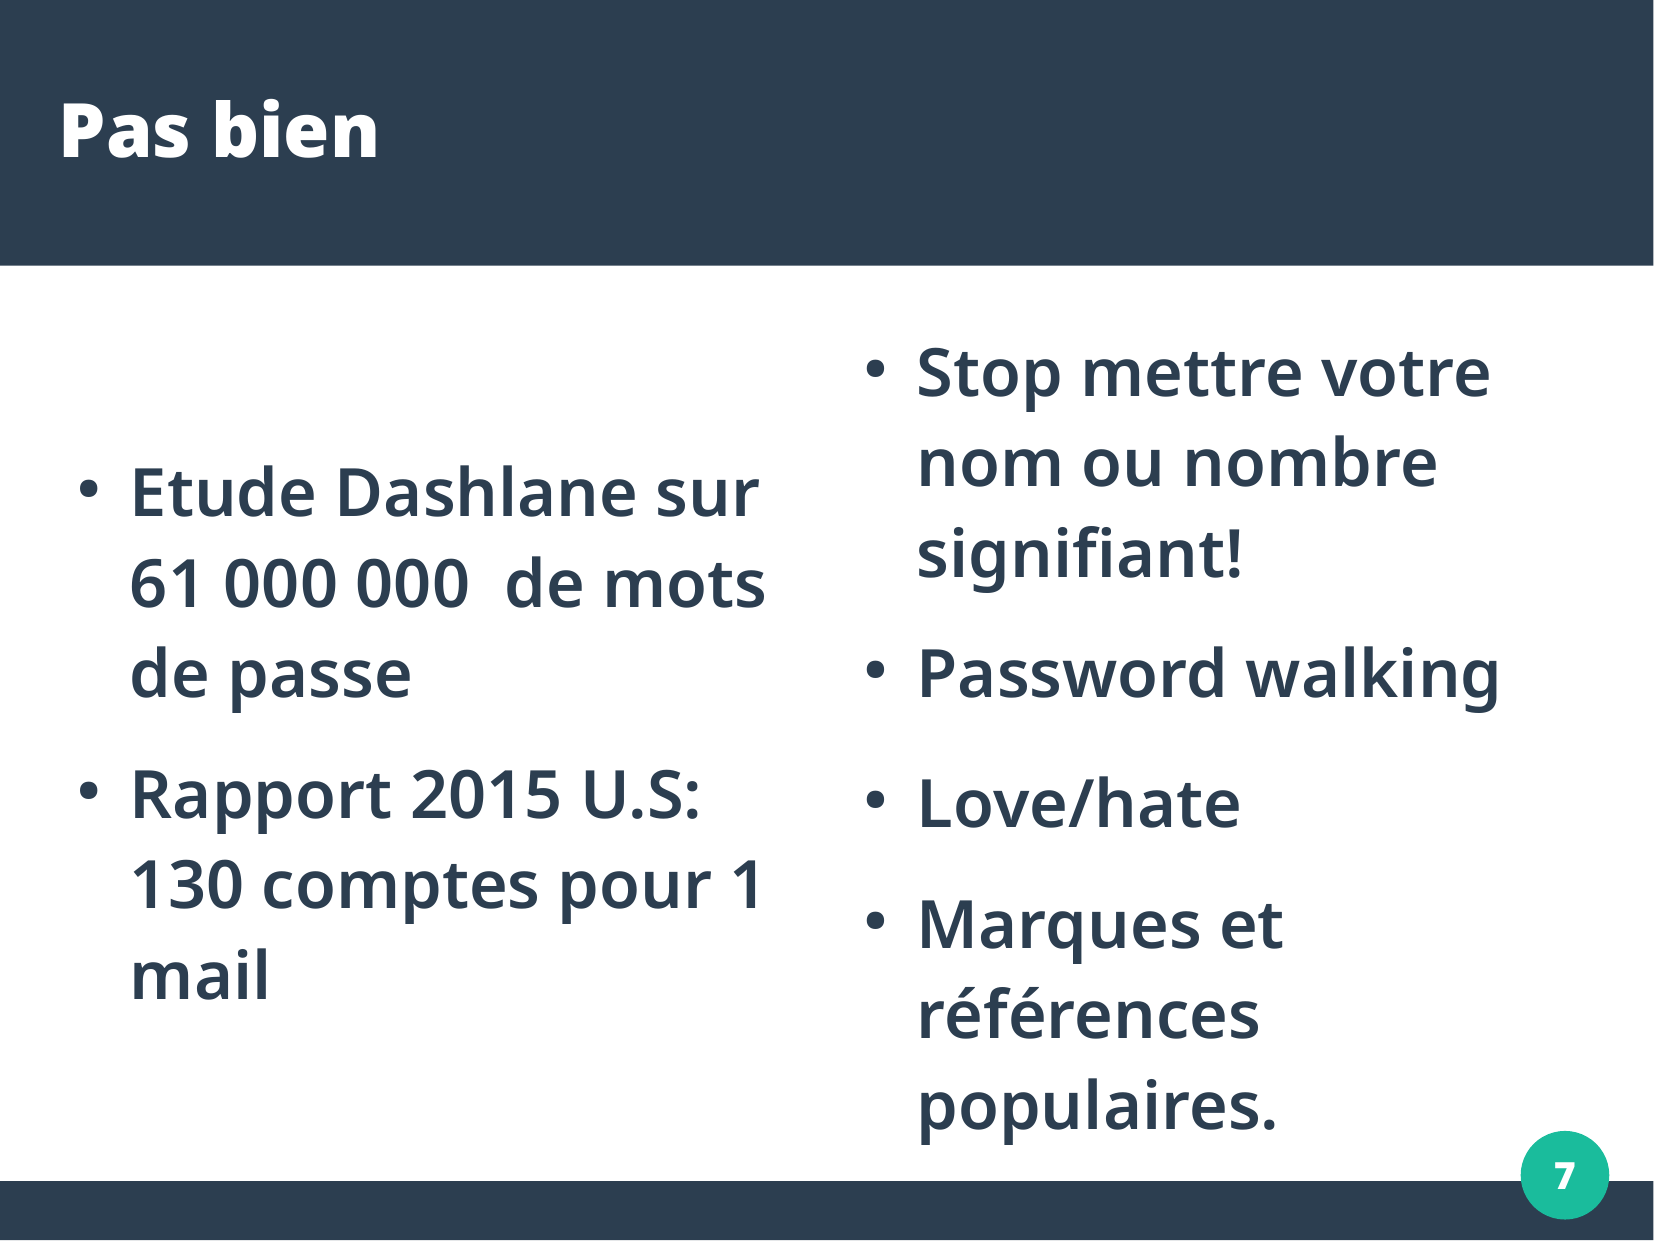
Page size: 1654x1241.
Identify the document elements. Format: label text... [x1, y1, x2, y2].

title Pas bien [59, 49, 1595, 207]
list Etude Dashlane sur 61 000 000 de mots de passe Rapport 2015 U.S: 130 comptes pour 1 mail [59, 324, 809, 1152]
list Stop mettre votre nom ou nombre signifiant! Password walking [845, 324, 1596, 720]
list Love/hate Marques et références populaires. [845, 756, 1596, 1151]
